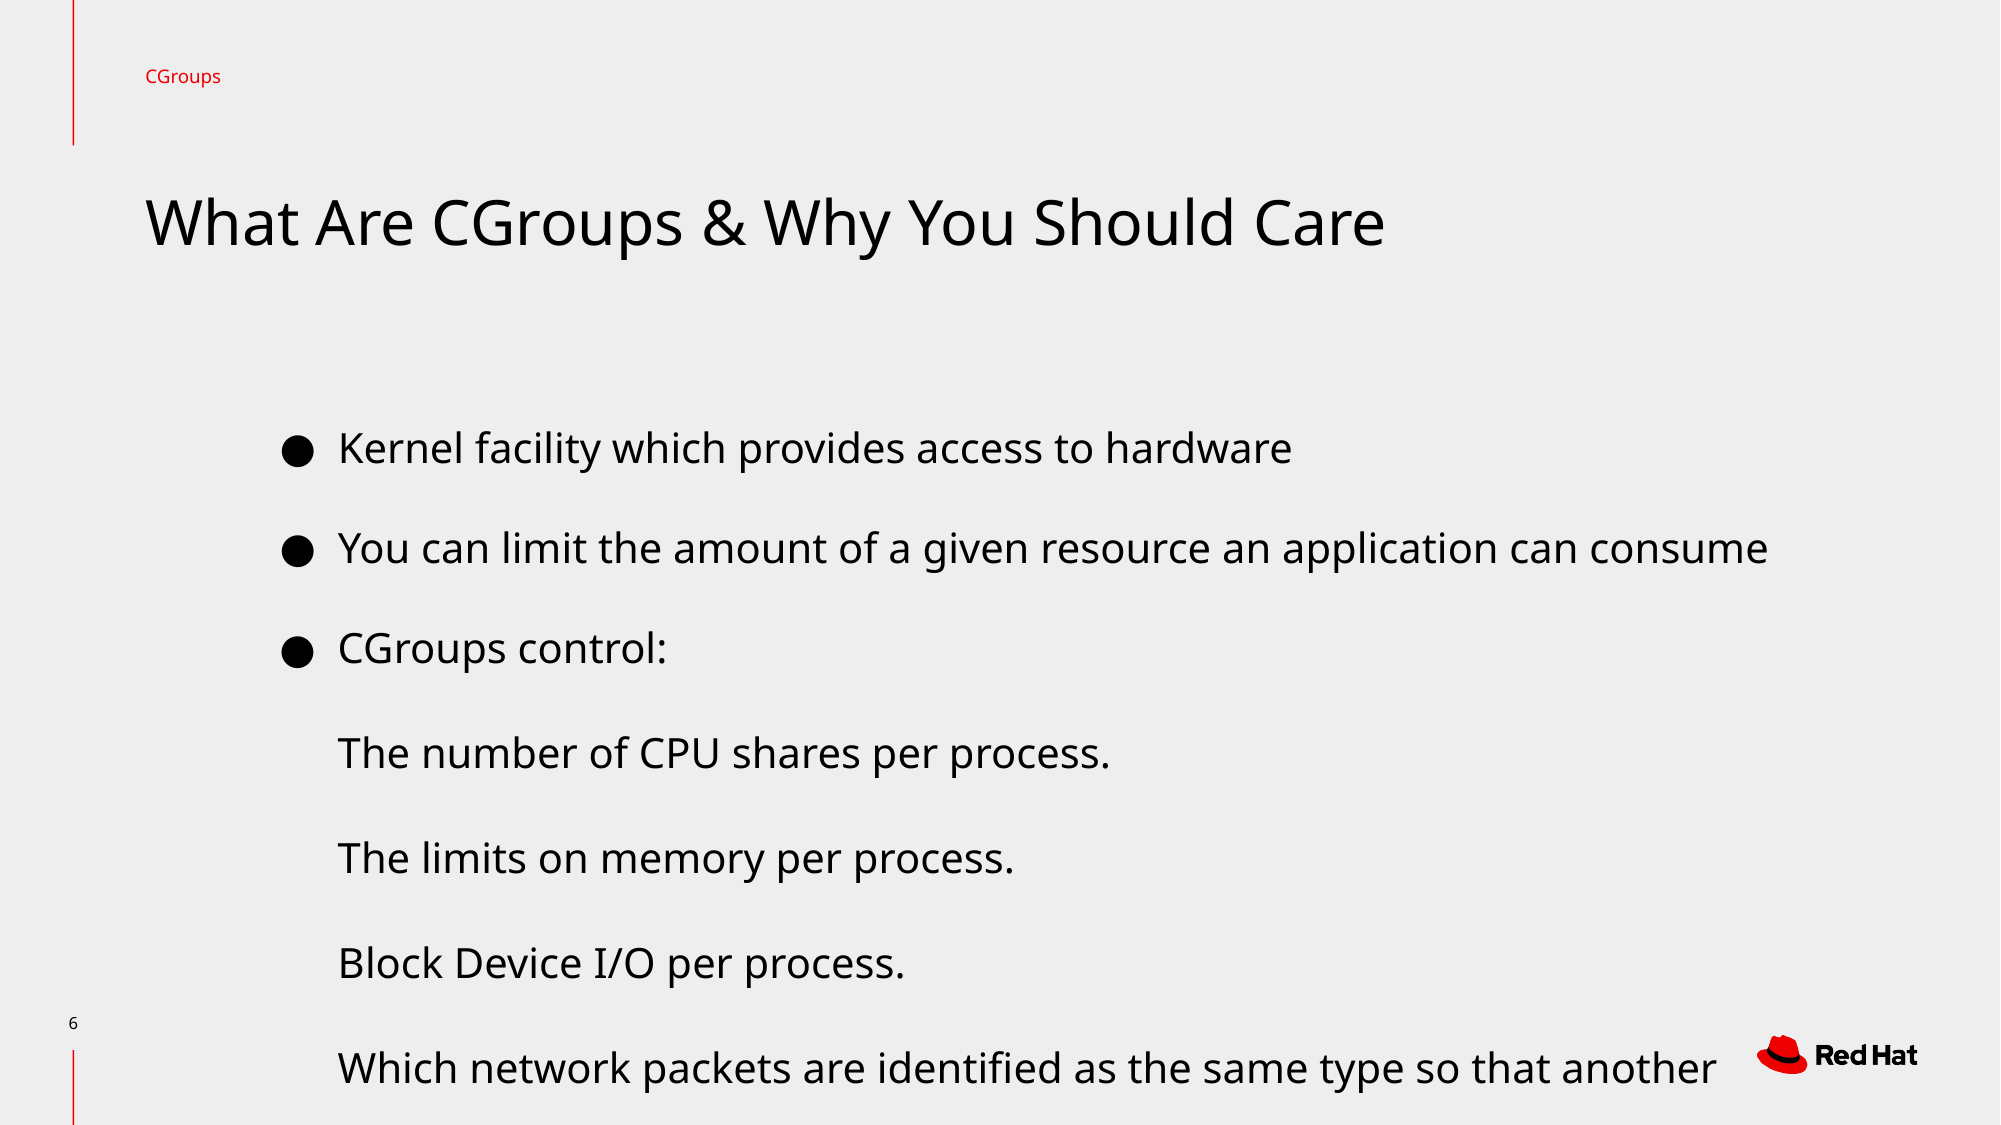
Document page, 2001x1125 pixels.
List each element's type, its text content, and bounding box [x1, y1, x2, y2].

title What Are CGroups & Why You Should Care [73, 156, 1713, 269]
title Kernel facility which provides access to hardware [262, 366, 1832, 443]
title You can limit the amount of a given resource an application can consume [262, 466, 1832, 543]
title CGroups control: The number of CPU shares per process. The limits on memory per process. Block Device I/O per process. Which network packets are identified as the same type so that another application can enforce network traffic rules. [262, 567, 1832, 962]
picture [1757, 1035, 1918, 1074]
subtitle CGroups [73, 9, 919, 143]
slide_number <number> [13, 1012, 134, 1036]
